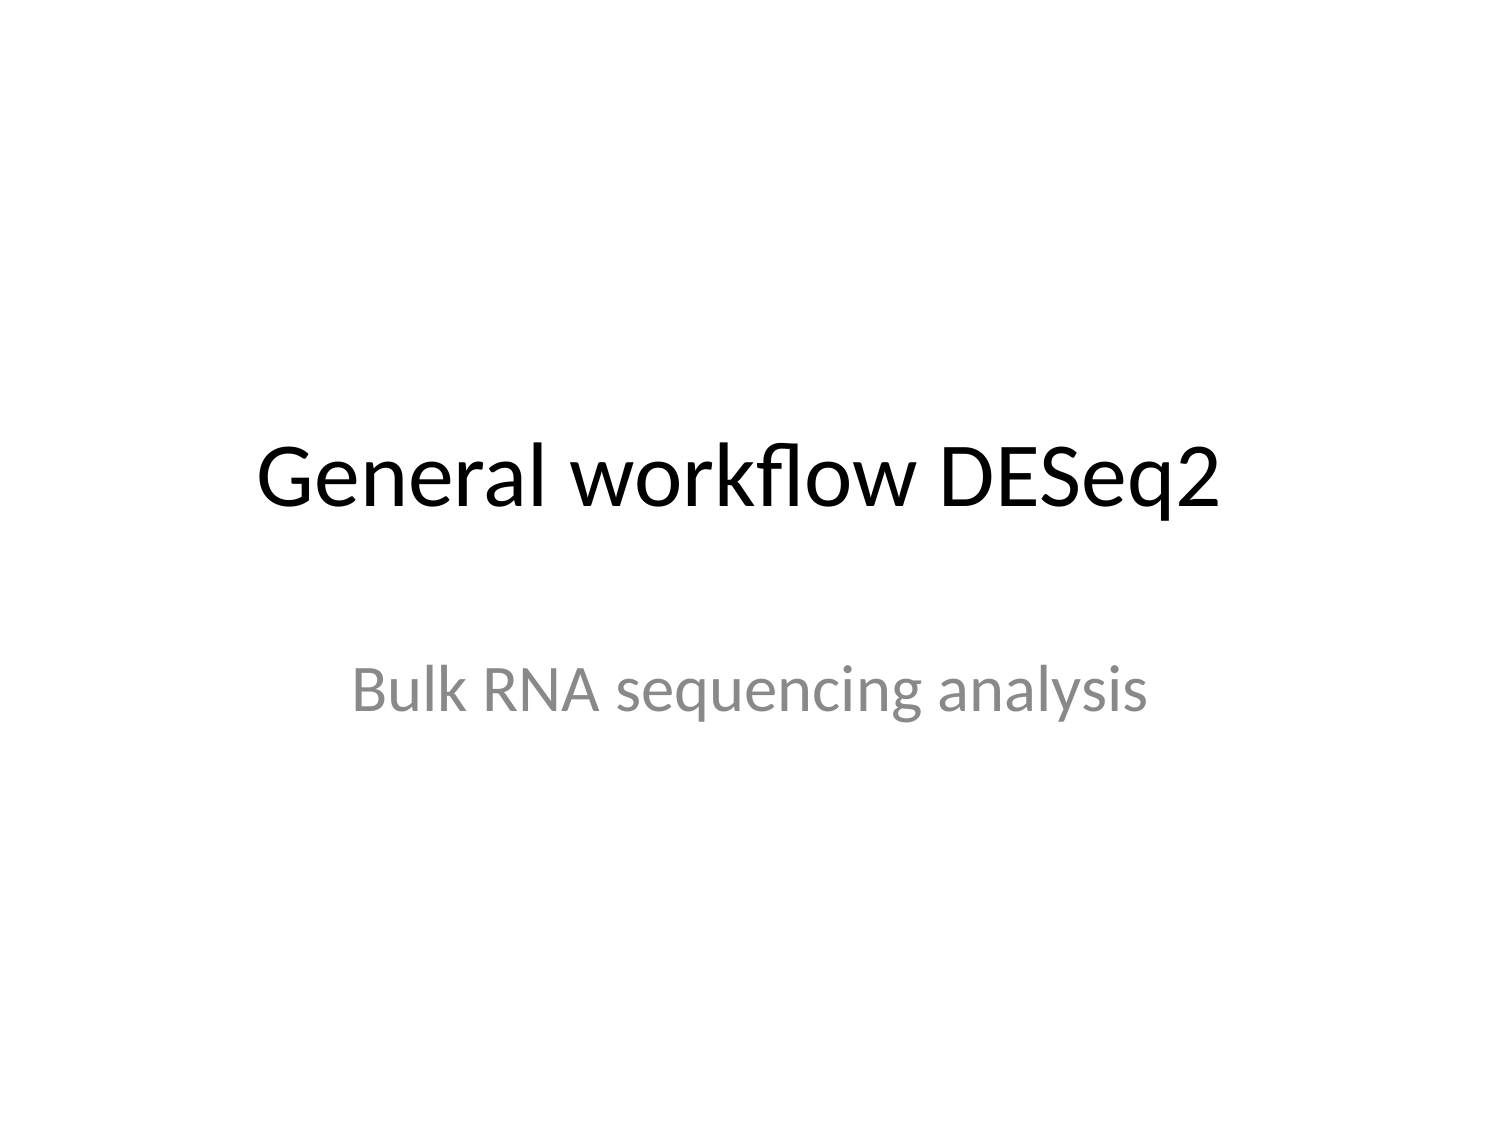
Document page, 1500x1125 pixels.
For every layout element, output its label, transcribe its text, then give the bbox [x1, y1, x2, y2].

title General workflow DESeq2 [112, 349, 1388, 591]
subtitle Bulk RNA sequencing analysis [225, 637, 1276, 925]
